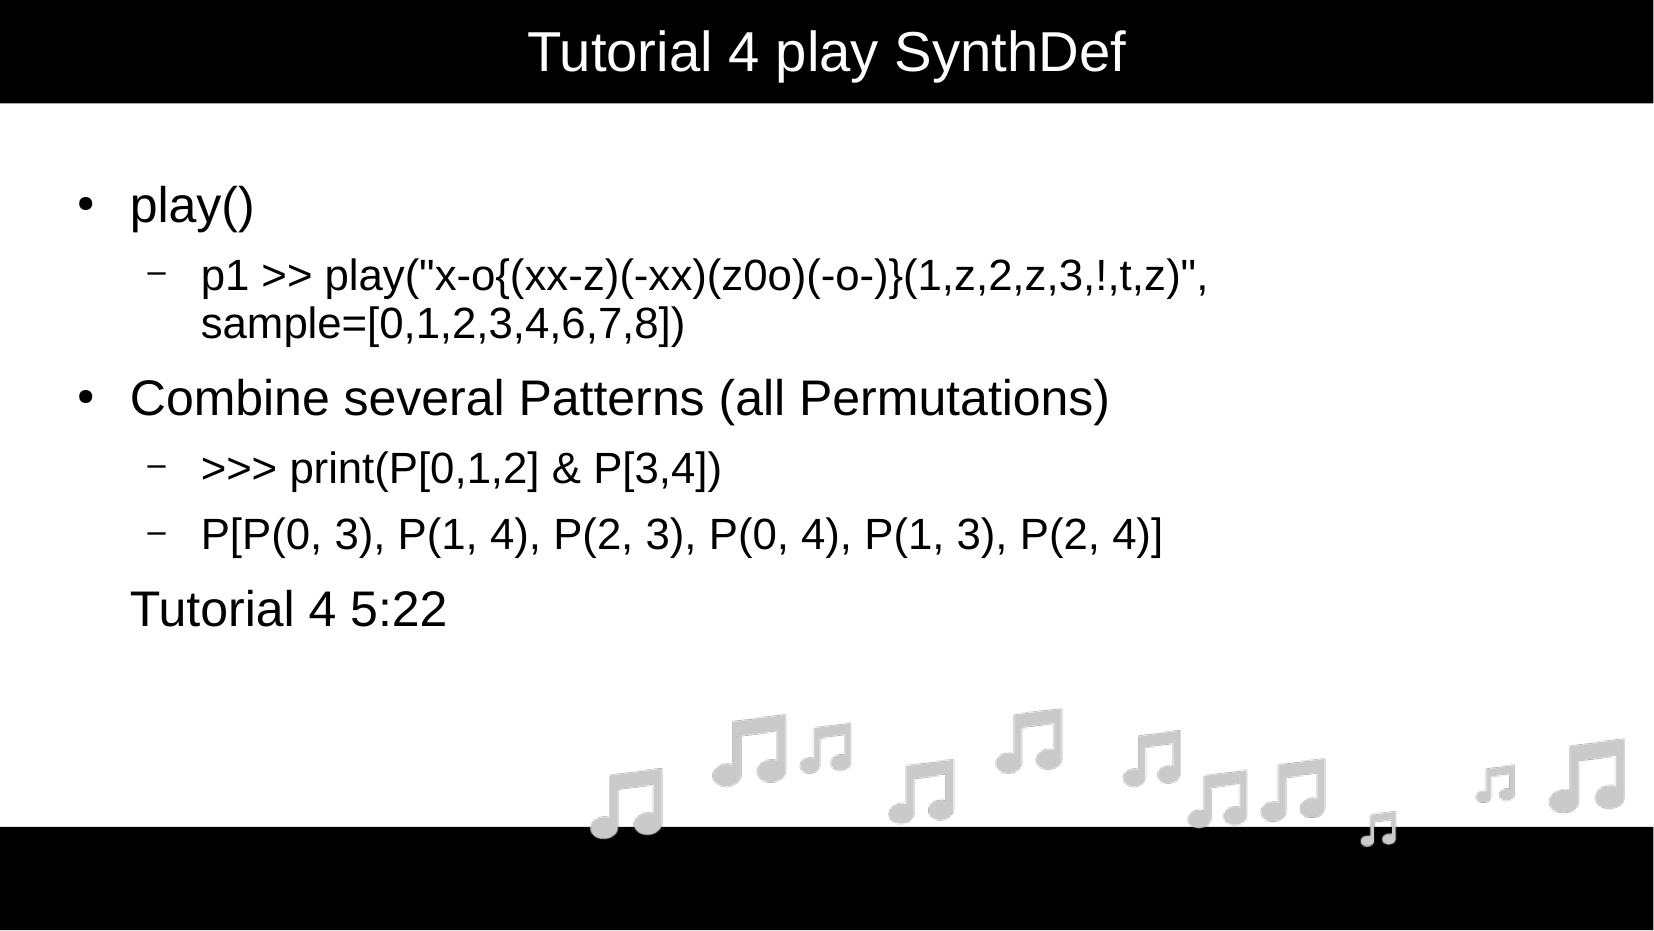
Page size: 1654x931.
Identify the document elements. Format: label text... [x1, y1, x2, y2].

title Tutorial 4 play SynthDef [59, 6, 1595, 98]
list play() p1 >> play("x-o{(xx-z)(-xx)(z0o)(-o-)}(1,z,2,z,3,!,t,z)", sample=[0,1,2,3,4,6,7,8]) Combine several Patterns (all Permutations) >>> print(P[0,1,2] & P[3,4]) P[P(0, 3), P(1, 4), P(2, 3), P(0, 4), P(1, 3), P(2, 4)] Tutorial 4 5:22 [59, 177, 1595, 768]
